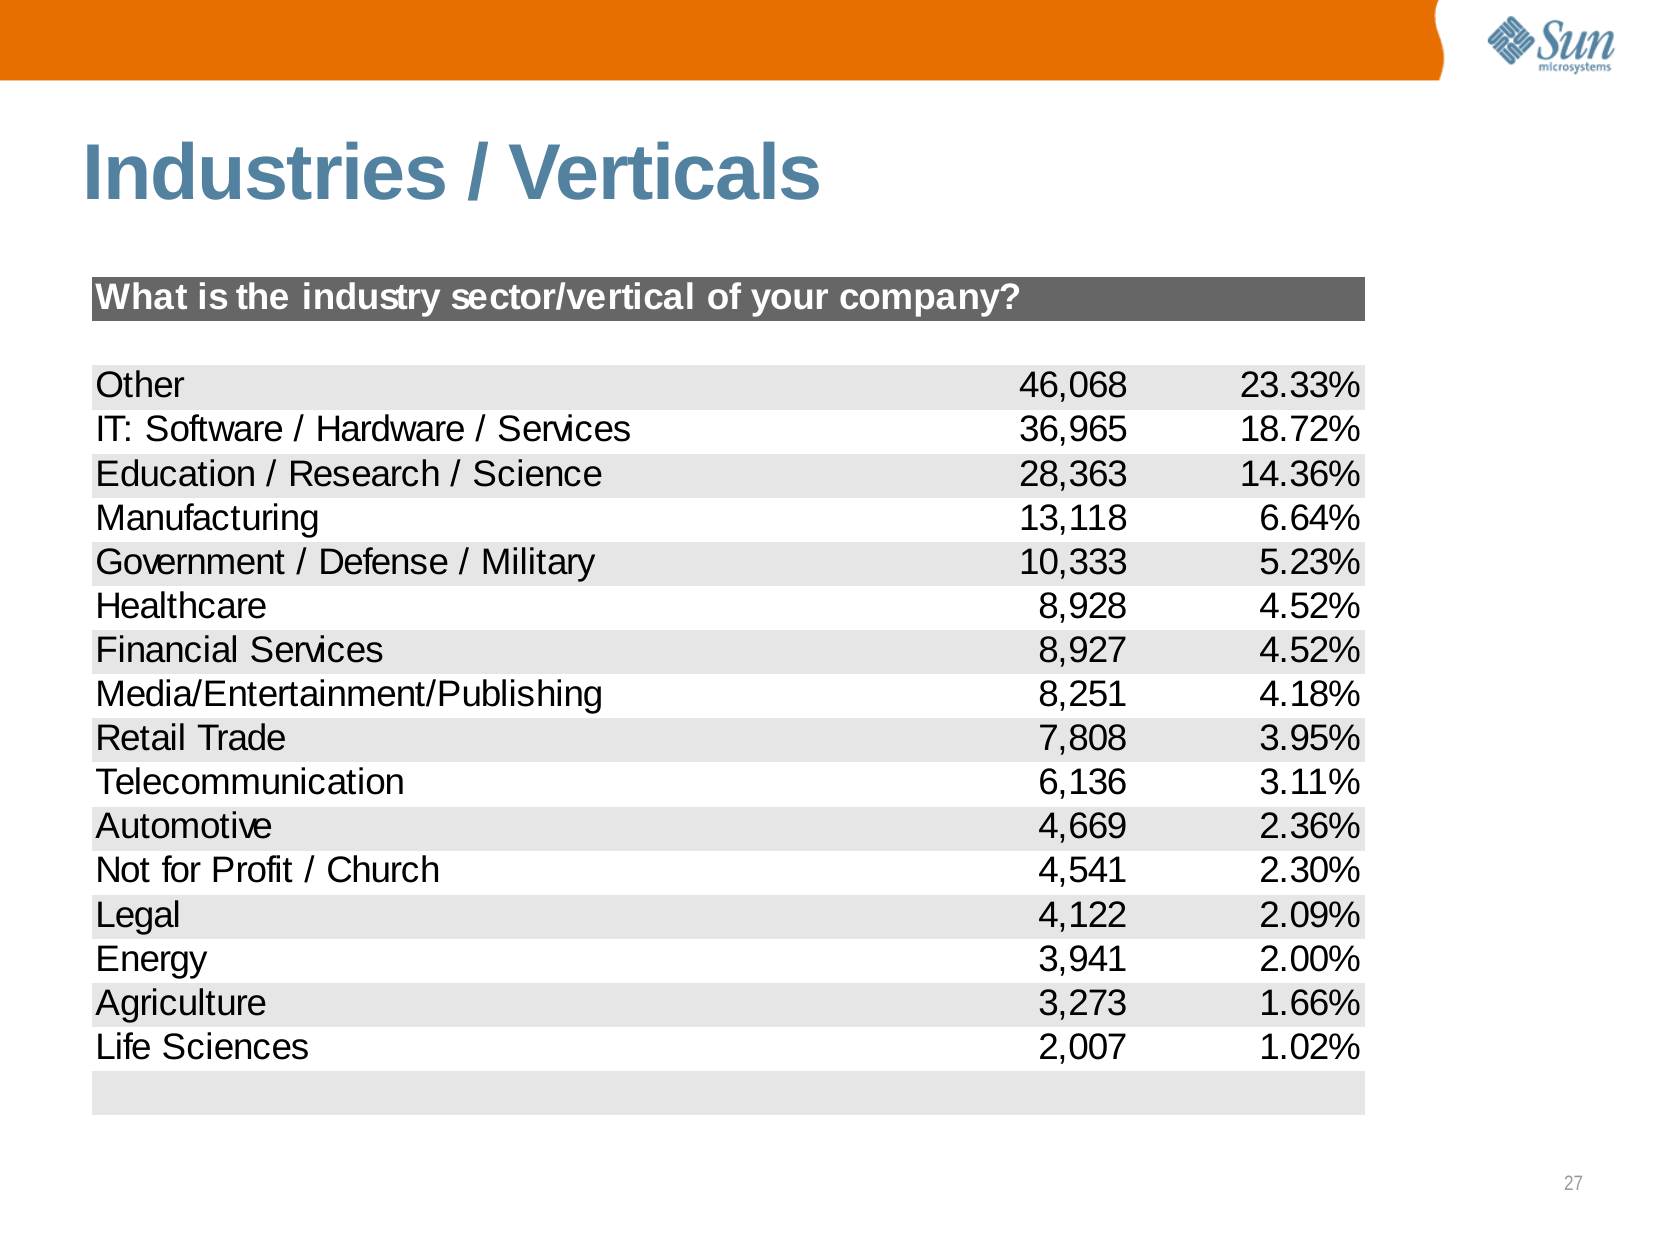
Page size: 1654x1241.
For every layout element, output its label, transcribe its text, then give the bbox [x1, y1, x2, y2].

title Industries / Verticals [82, 135, 1585, 251]
picture [0, 0, 1654, 83]
chart [91, 277, 1369, 1120]
